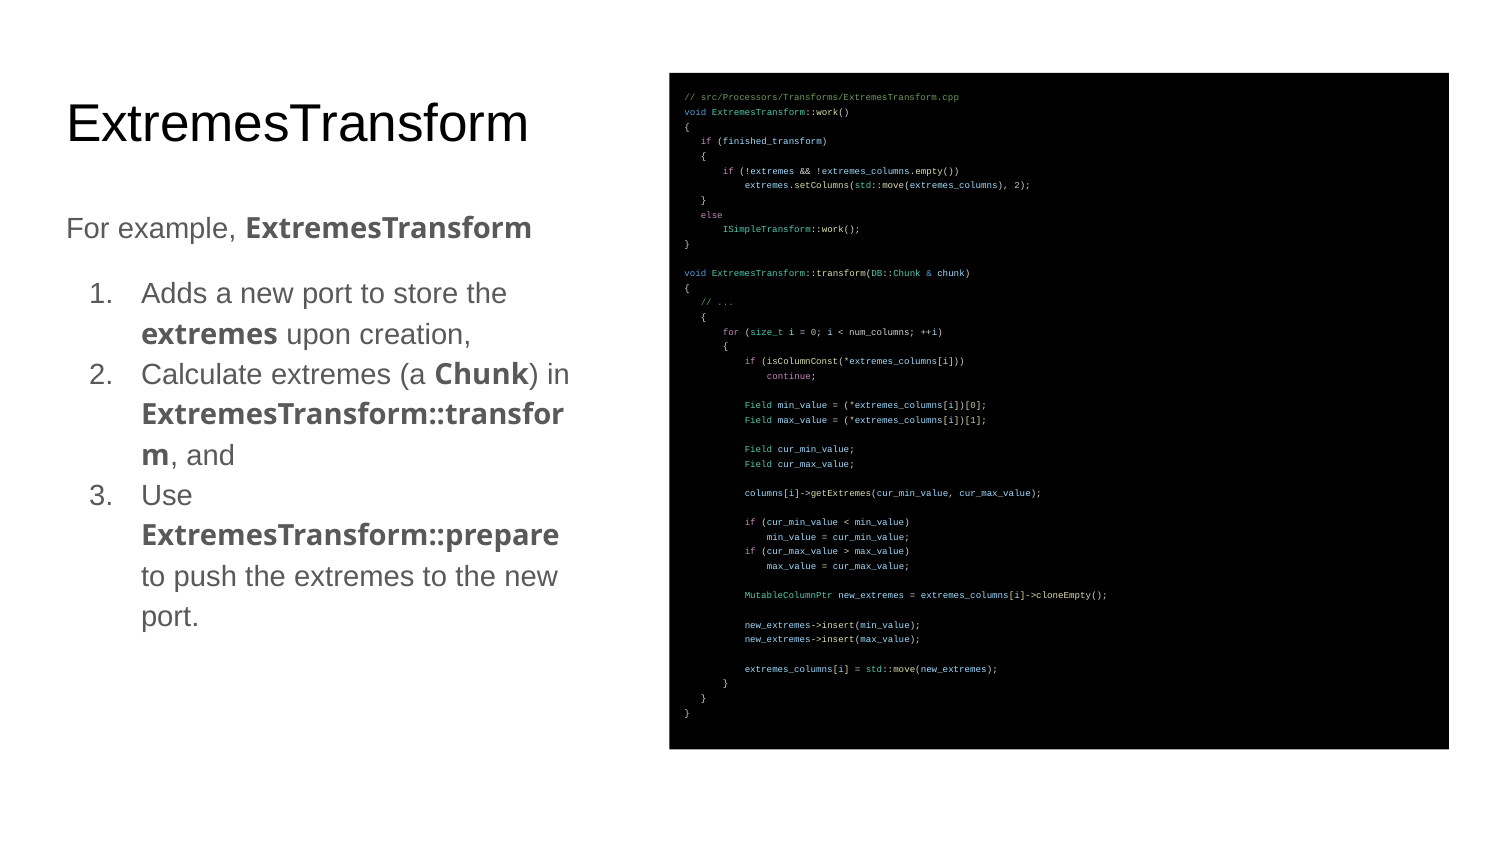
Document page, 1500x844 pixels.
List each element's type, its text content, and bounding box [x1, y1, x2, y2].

title ExtremesTransform [51, 72, 669, 167]
list // src/Processors/Transforms/ExtremesTransform.cpp void ExtremesTransform::work() { if (finished_transform) { if (!extremes && !extremes_columns.empty()) extremes.setColumns(std::move(extremes_columns), 2); } else ISimpleTransform::work(); } void ExtremesTransform::transform(DB::Chunk & chunk) { // ... { for (size_t i = 0; i < num_columns; ++i) { if (isColumnConst(*extremes_columns[i])) continue; Field min_value = (*extremes_columns[i])[0]; Field max_value = (*extremes_columns[i])[1]; Field cur_min_value; Field cur_max_value; columns[i]->getExtremes(cur_min_value, cur_max_value); if (cur_min_value < min_value) min_value = cur_min_value; if (cur_max_value > max_value) max_value = cur_max_value; MutableColumnPtr new_extremes = extremes_columns[i]->cloneEmpty(); new_extremes->insert(min_value); new_extremes->insert(max_value); extremes_columns[i] = std::move(new_extremes); } } } [669, 72, 1449, 750]
list For example, ExtremesTransform Adds a new port to store the extremes upon creation, Calculate extremes (a Chunk) in ExtremesTransform::transform, and Use ExtremesTransform::prepare to push the extremes to the new port. [51, 189, 603, 750]
